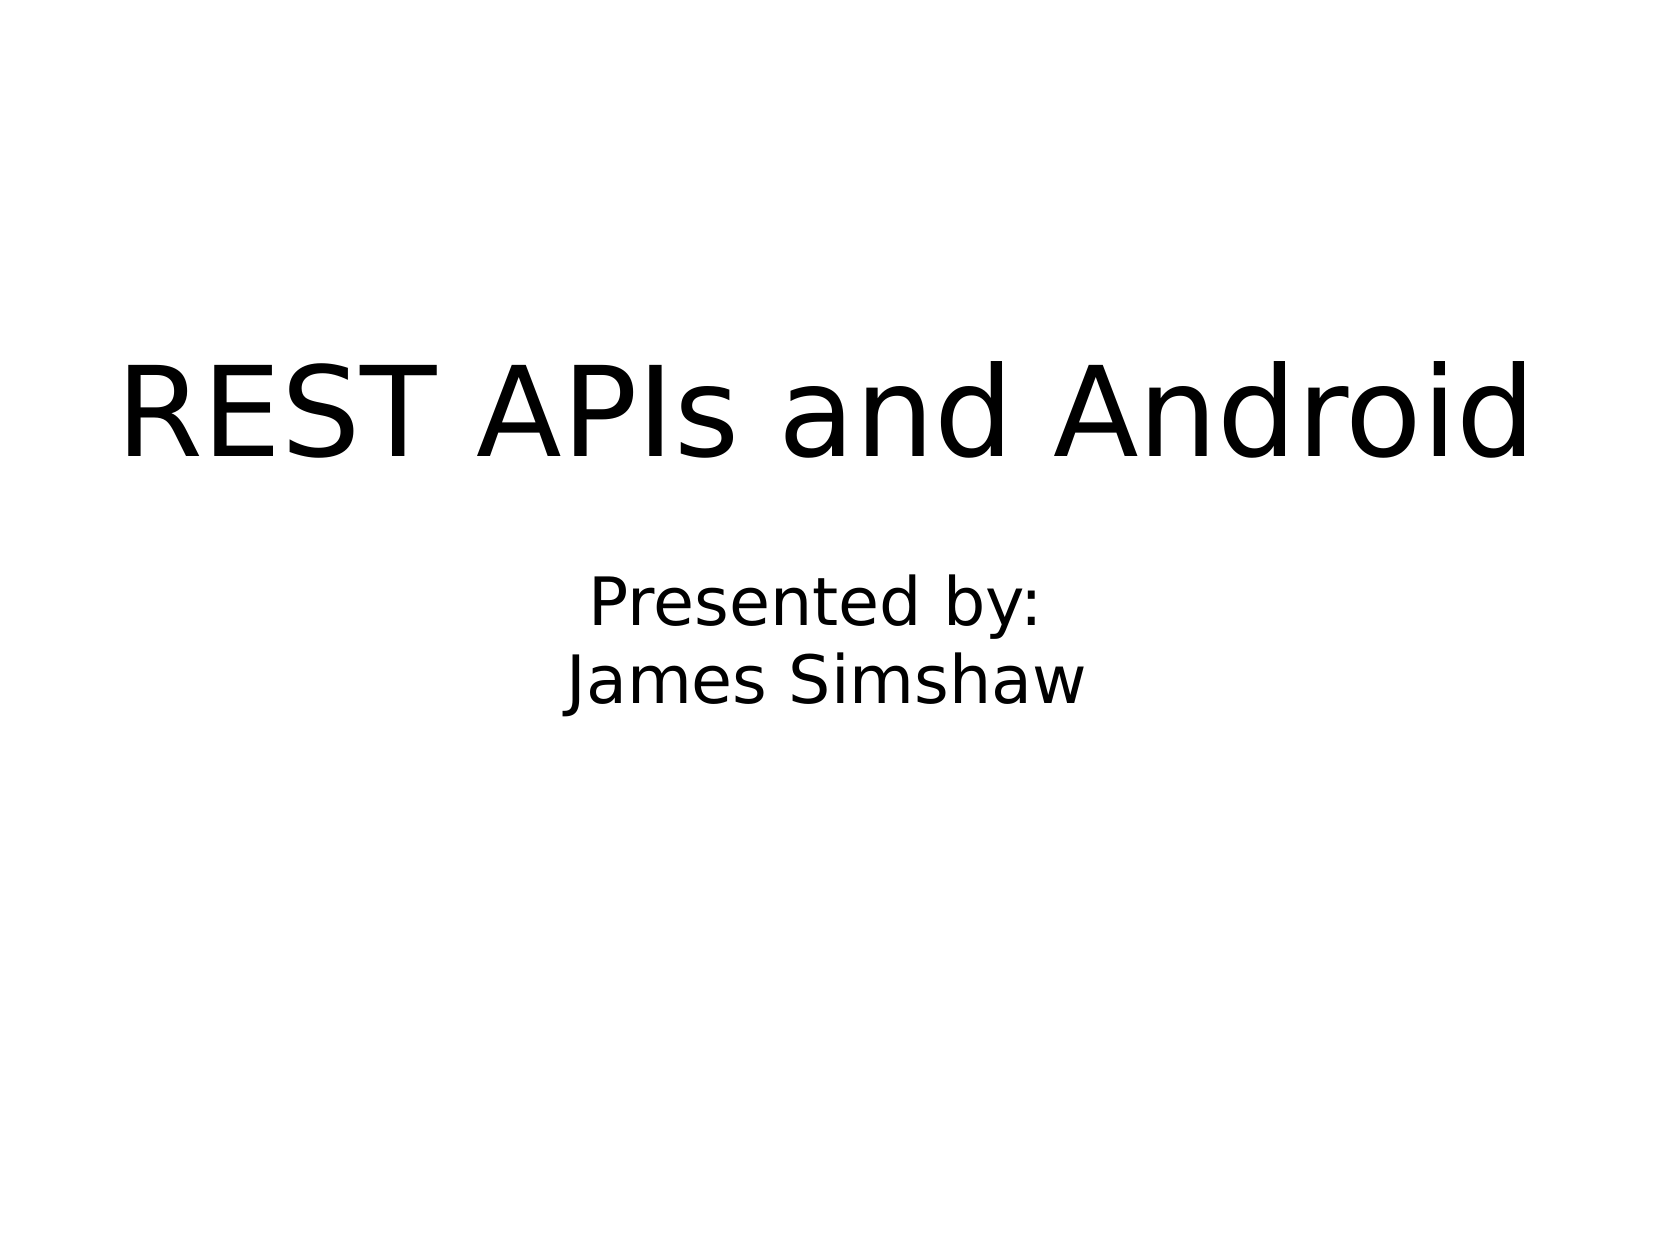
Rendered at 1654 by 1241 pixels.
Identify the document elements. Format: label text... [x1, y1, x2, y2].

subtitle REST APIs and Android Presented by: James Simshaw [82, 49, 1571, 1010]
